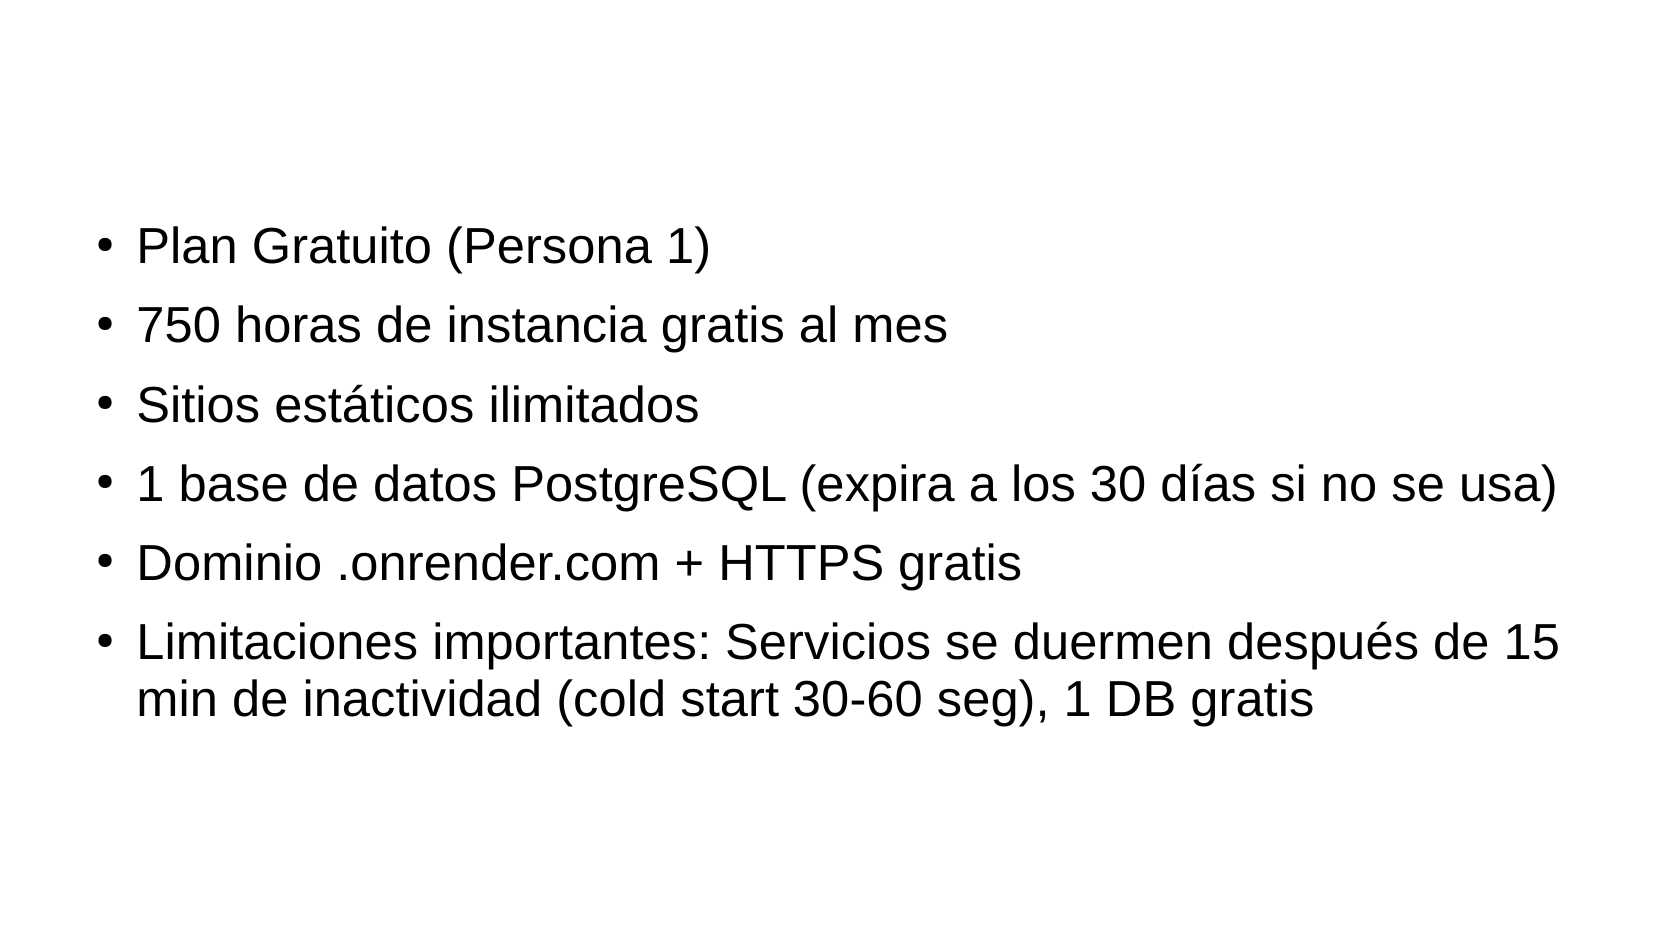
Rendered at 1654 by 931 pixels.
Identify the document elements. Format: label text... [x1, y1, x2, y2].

list Plan Gratuito (Persona 1) 750 horas de instancia gratis al mes Sitios estáticos ilimitados 1 base de datos PostgreSQL (expira a los 30 días si no se usa) Dominio .onrender.com + HTTPS gratis Limitaciones importantes: Servicios se duermen después de 15 min de inactividad (cold start 30-60 seg), 1 DB gratis [82, 217, 1571, 758]
